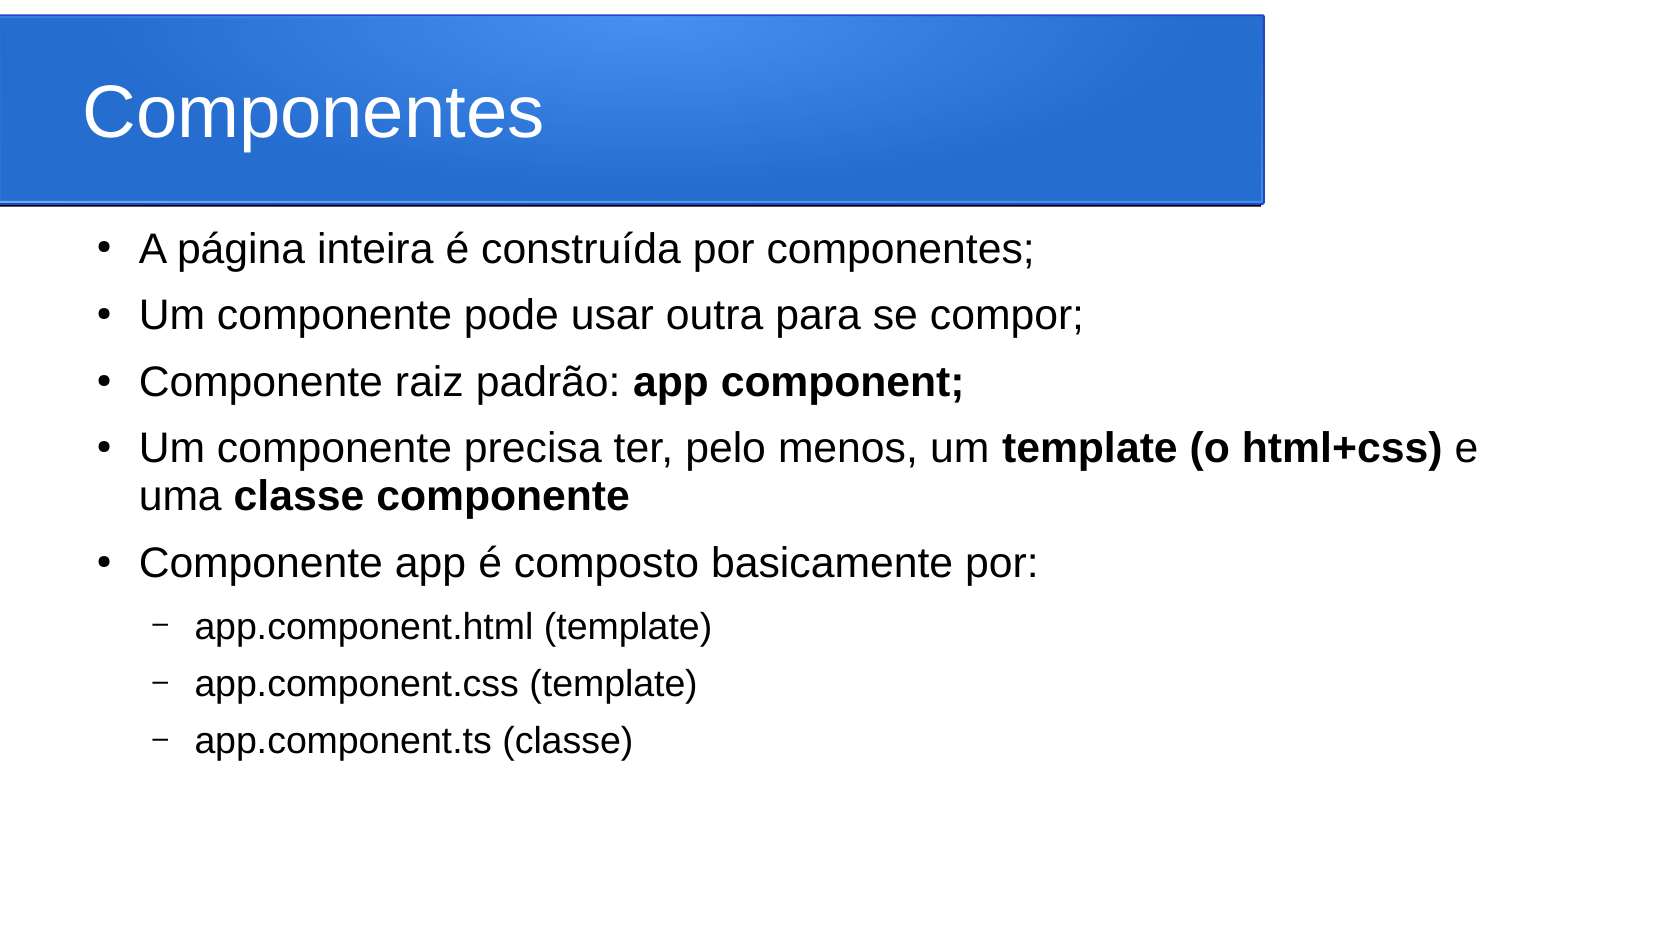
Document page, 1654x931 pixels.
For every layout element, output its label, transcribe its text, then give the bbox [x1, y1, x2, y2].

list A página inteira é construída por componentes; Um componente pode usar outra para se compor; Componente raiz padrão: app component; Um componente precisa ter, pelo menos, um template (o html+css) e uma classe componente Componente app é composto basicamente por: app.component.html (template) app.component.css (template) app.component.ts (classe) [82, 224, 1571, 764]
title Componentes [82, 35, 1235, 189]
